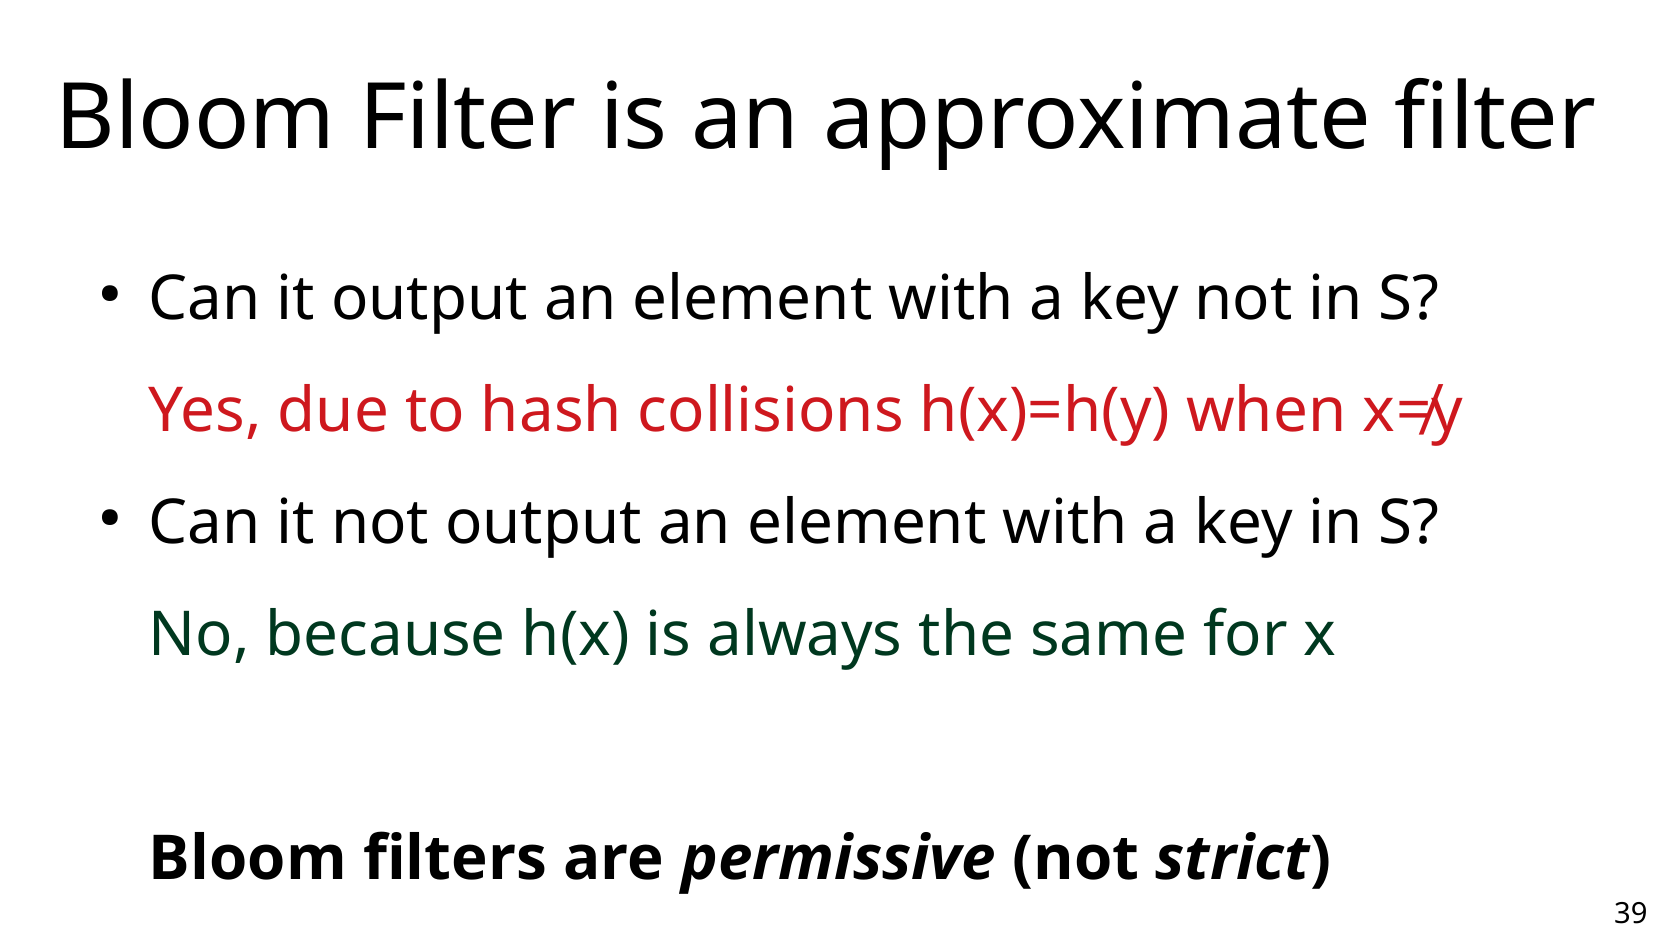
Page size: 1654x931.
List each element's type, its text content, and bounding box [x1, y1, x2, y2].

title Bloom Filter is an approximate filter [1, 1, 1653, 226]
list Can it output an element with a key not in S? Yes, due to hash collisions h(x)=h(y) when x≠y Can it not output an element with a key in S? No, because h(x) is always the same for x Bloom filters are permissive (not strict) [82, 253, 1571, 902]
